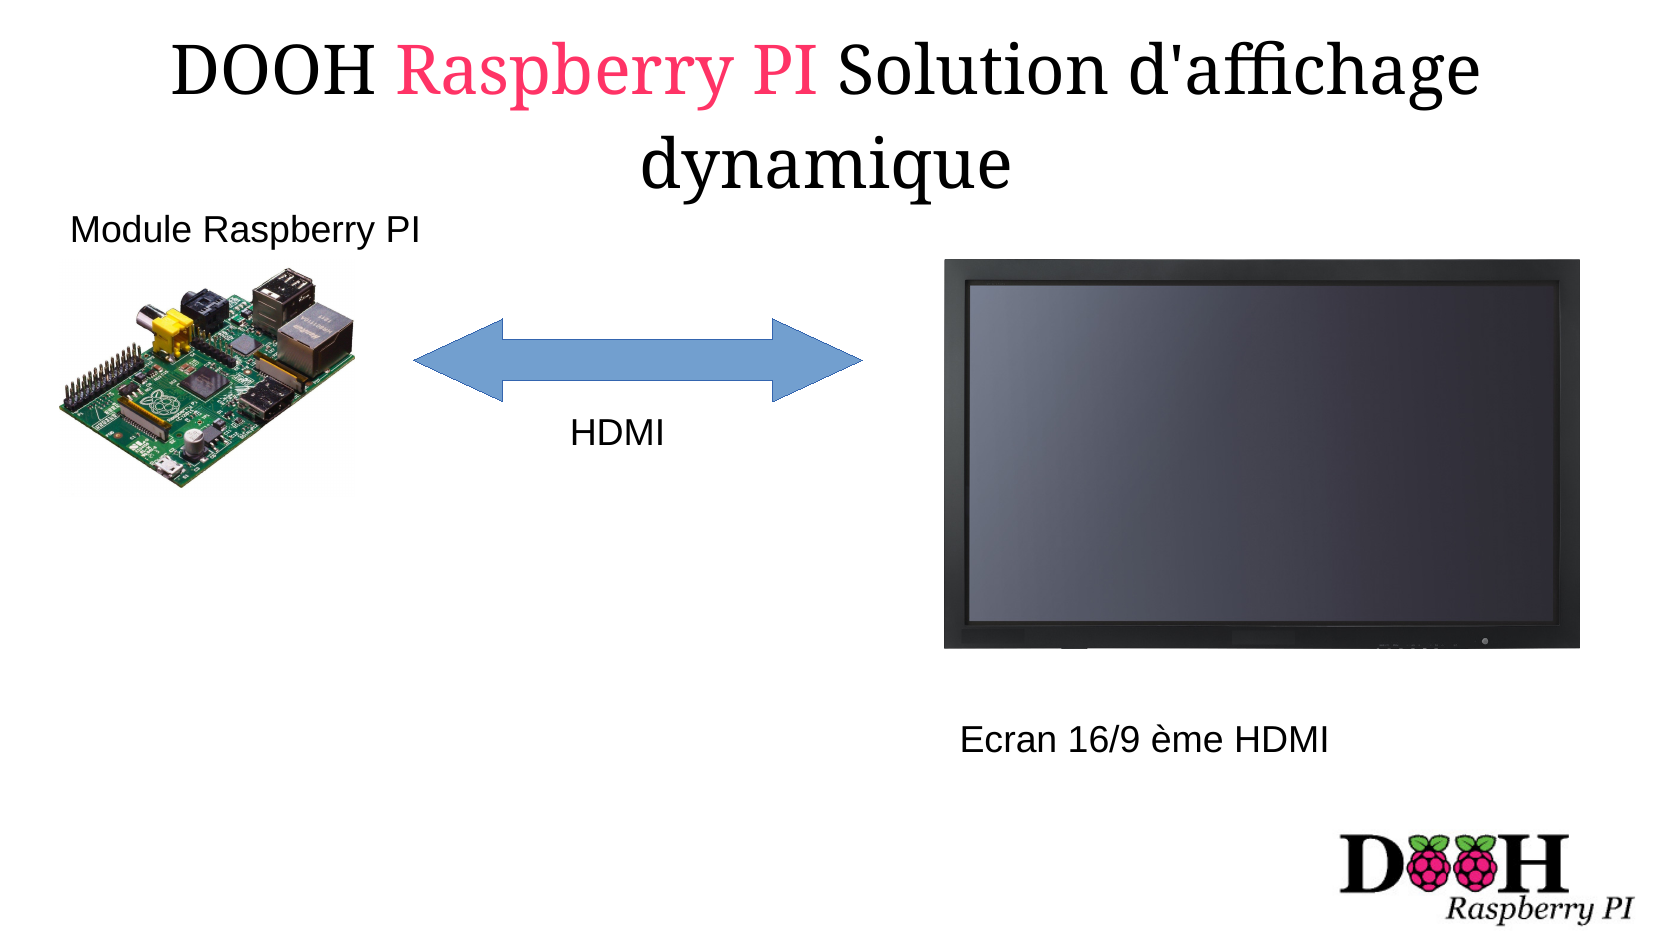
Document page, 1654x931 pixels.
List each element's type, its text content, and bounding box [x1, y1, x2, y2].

text_box HDMI [555, 403, 681, 461]
text_box [413, 318, 863, 402]
picture [0, 0, 1654, 931]
title DOOH Raspberry PI Solution d'affichage dynamique [82, 36, 1571, 193]
text_box Ecran 16/9 ème HDMI [944, 710, 1346, 768]
text_box Module Raspberry PI [55, 200, 438, 258]
